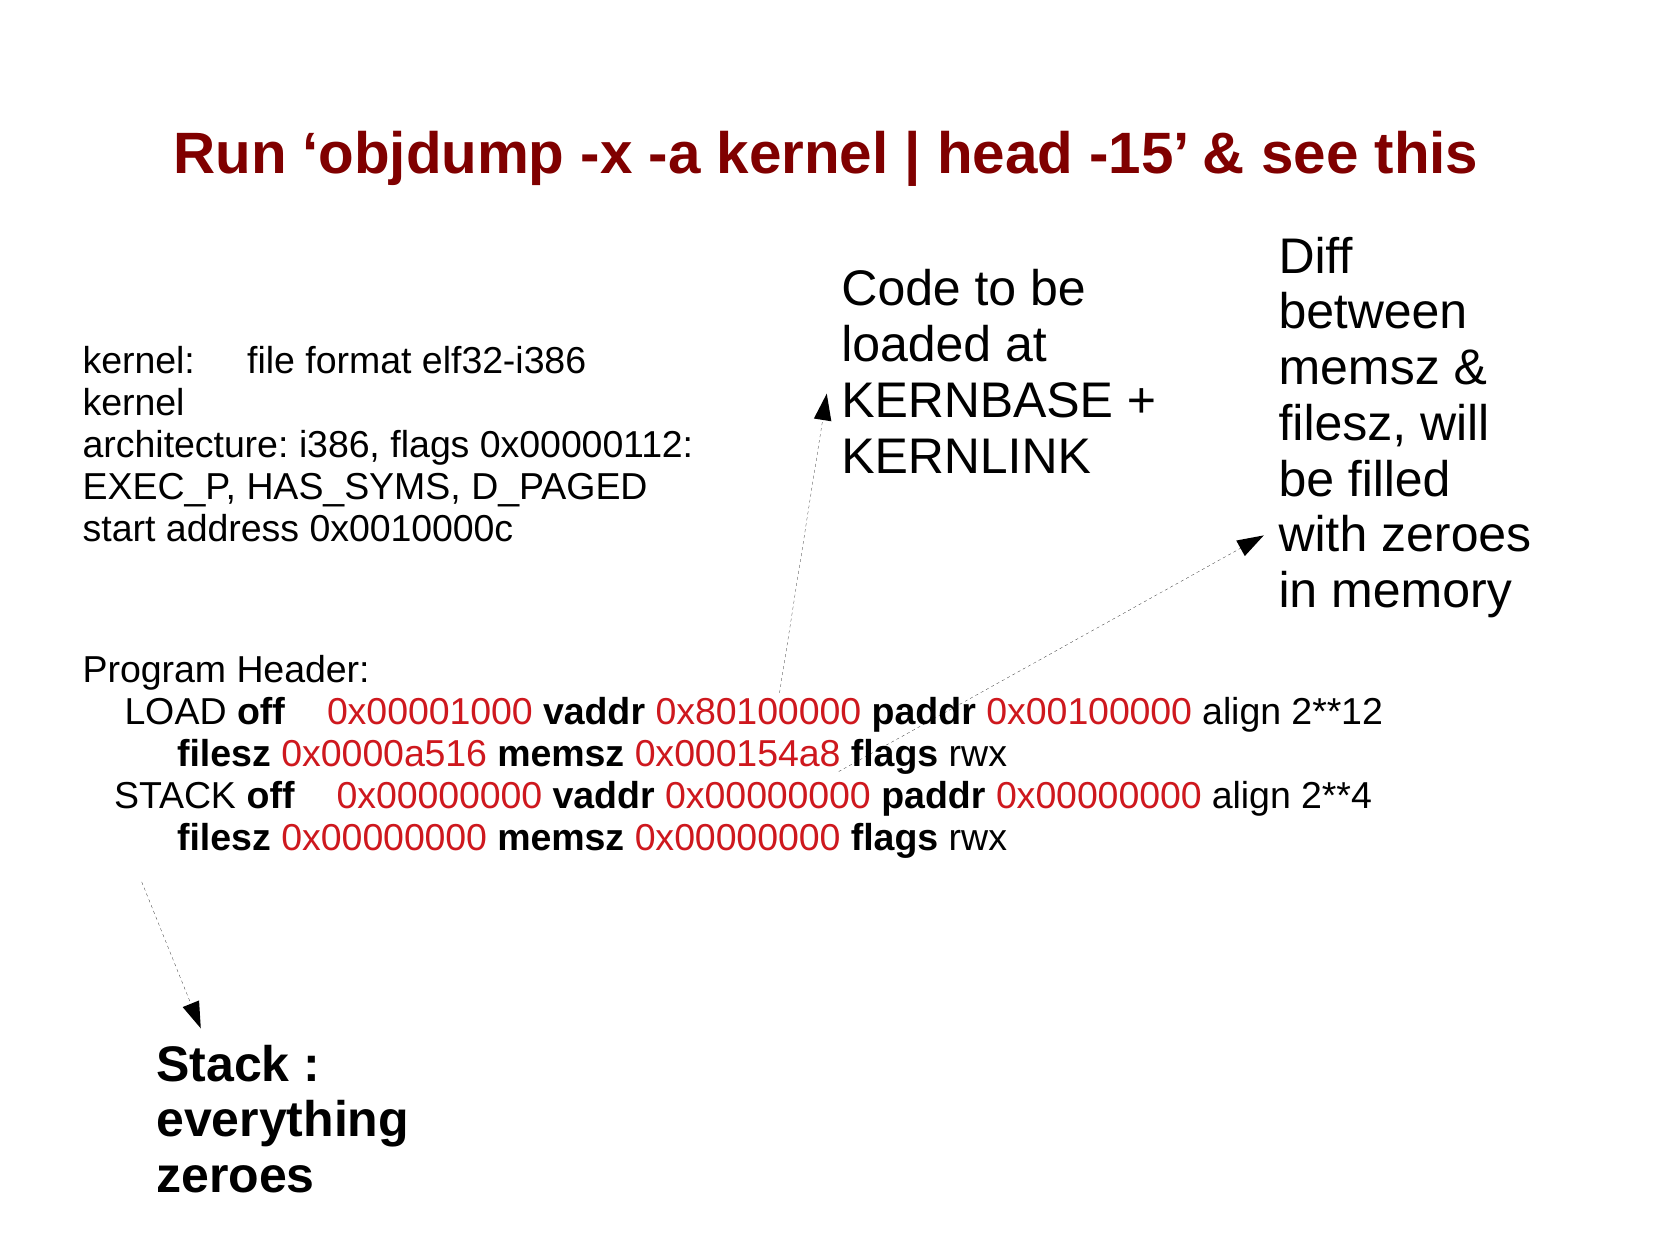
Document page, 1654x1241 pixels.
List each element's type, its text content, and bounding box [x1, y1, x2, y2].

subtitle kernel: file format elf32-i386 kernel architecture: i386, flags 0x00000112: EXEC_P, HAS_SYMS, D_PAGED start address 0x0010000c Program Header: LOAD off 0x00001000 vaddr 0x80100000 paddr 0x00100000 align 2**12 filesz 0x0000a516 memsz 0x000154a8 flags rwx STACK off 0x00000000 vaddr 0x00000000 paddr 0x00000000 align 2**4 filesz 0x00000000 memsz 0x00000000 flags rwx [82, 269, 1571, 1029]
text_box Diff between memsz & filesz, will be filled with zeroes in memory [1263, 220, 1548, 626]
text_box Stack : everything zeroes [141, 1028, 508, 1241]
text_box Code to be loaded at KERNBASE + KERNLINK [826, 253, 1241, 492]
title Run ‘objdump -x -a kernel | head -15’ & see this [82, 49, 1571, 257]
